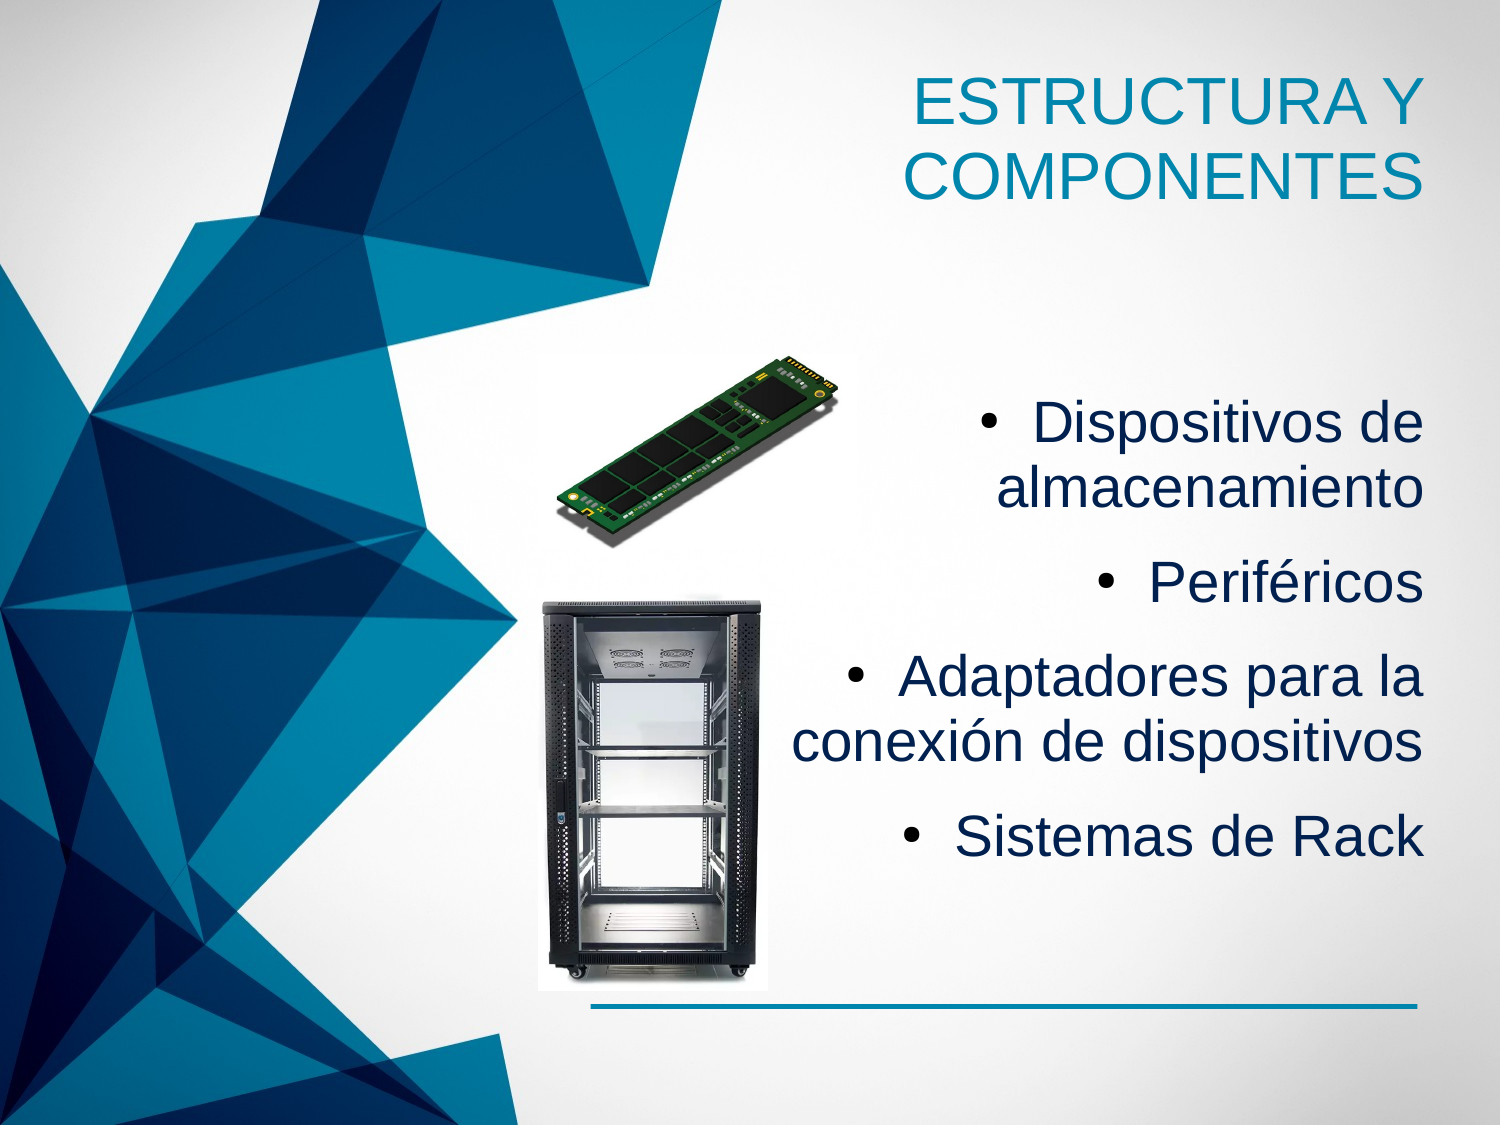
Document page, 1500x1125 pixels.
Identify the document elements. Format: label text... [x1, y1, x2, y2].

title ESTRUCTURA Y COMPONENTES [708, 44, 1425, 233]
picture [0, 0, 1500, 1125]
list Dispositivos de almacenamiento Periféricos Adaptadores para la conexión de dispositivos Sistemas de Rack [590, 295, 1425, 977]
